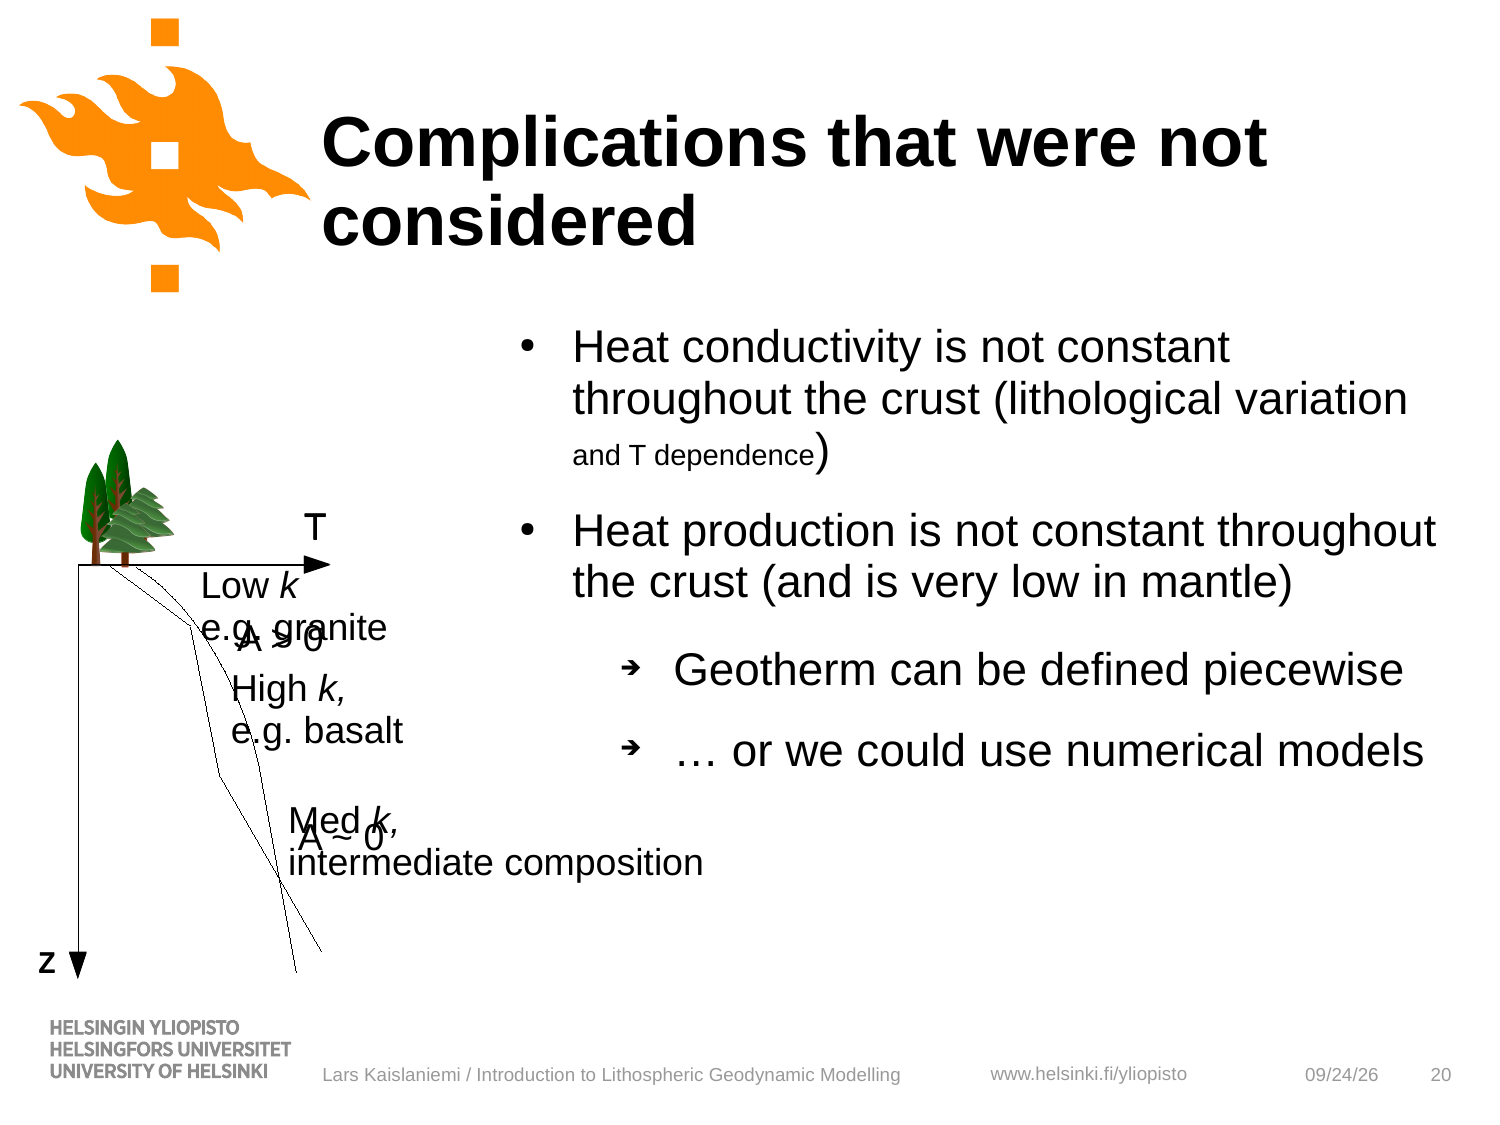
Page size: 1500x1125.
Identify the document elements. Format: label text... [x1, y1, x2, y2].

text_box Med k, intermediate composition [273, 792, 602, 892]
list Heat conductivity is not constant throughout the crust (lithological variation and T dependence) Heat production is not constant throughout the crust (and is very low in mantle) [501, 321, 1447, 661]
picture [72, 437, 175, 572]
picture [0, 0, 337, 318]
text_box z [23, 930, 72, 988]
text_box T [289, 498, 342, 556]
picture [79, 565, 156, 578]
title Complications that were not considered [321, 87, 1447, 276]
text_box Low k e.g. granite [185, 556, 403, 656]
picture [32, 1001, 309, 1096]
text_box High k, e.g. basalt [216, 660, 419, 759]
list Geotherm can be defined piecewise … or we could use numerical models [602, 644, 1440, 984]
text_box A > 0 [222, 656, 343, 660]
